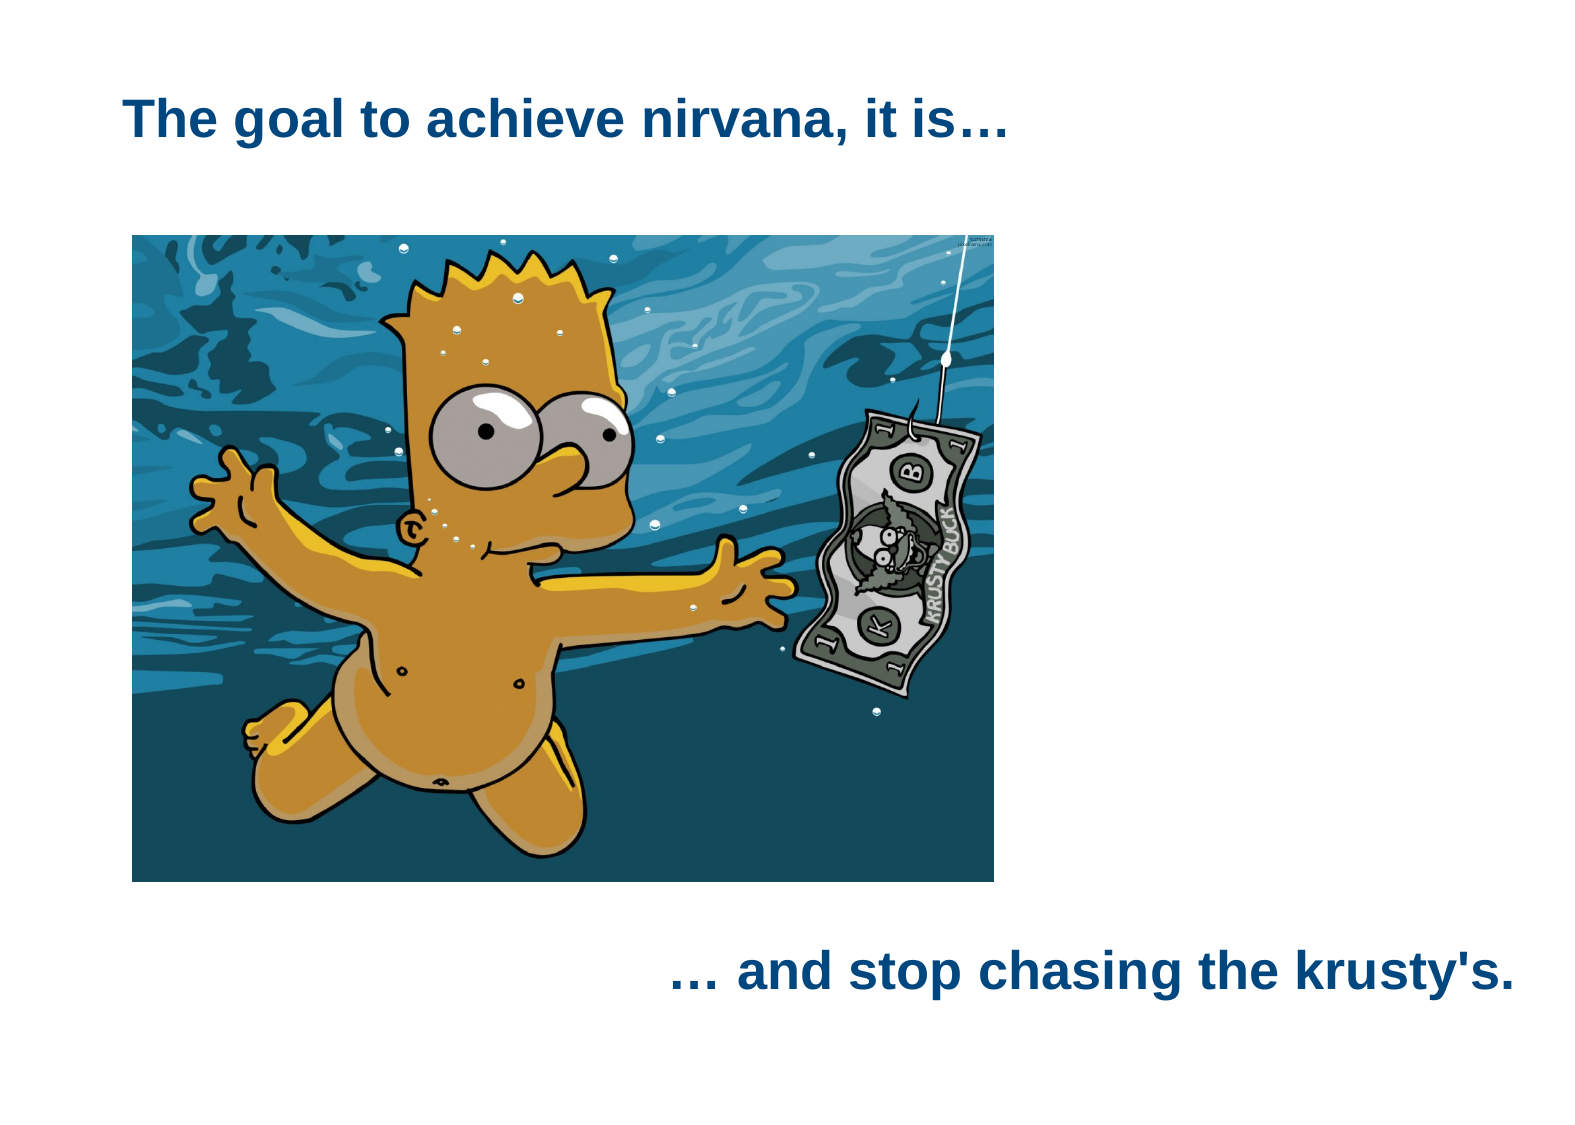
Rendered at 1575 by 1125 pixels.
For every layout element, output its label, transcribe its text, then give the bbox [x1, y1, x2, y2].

text_box … and stop chasing the krusty's. [99, 927, 1517, 1008]
picture [132, 235, 994, 882]
title The goal to achieve nirvana, it is… [122, 76, 1541, 157]
